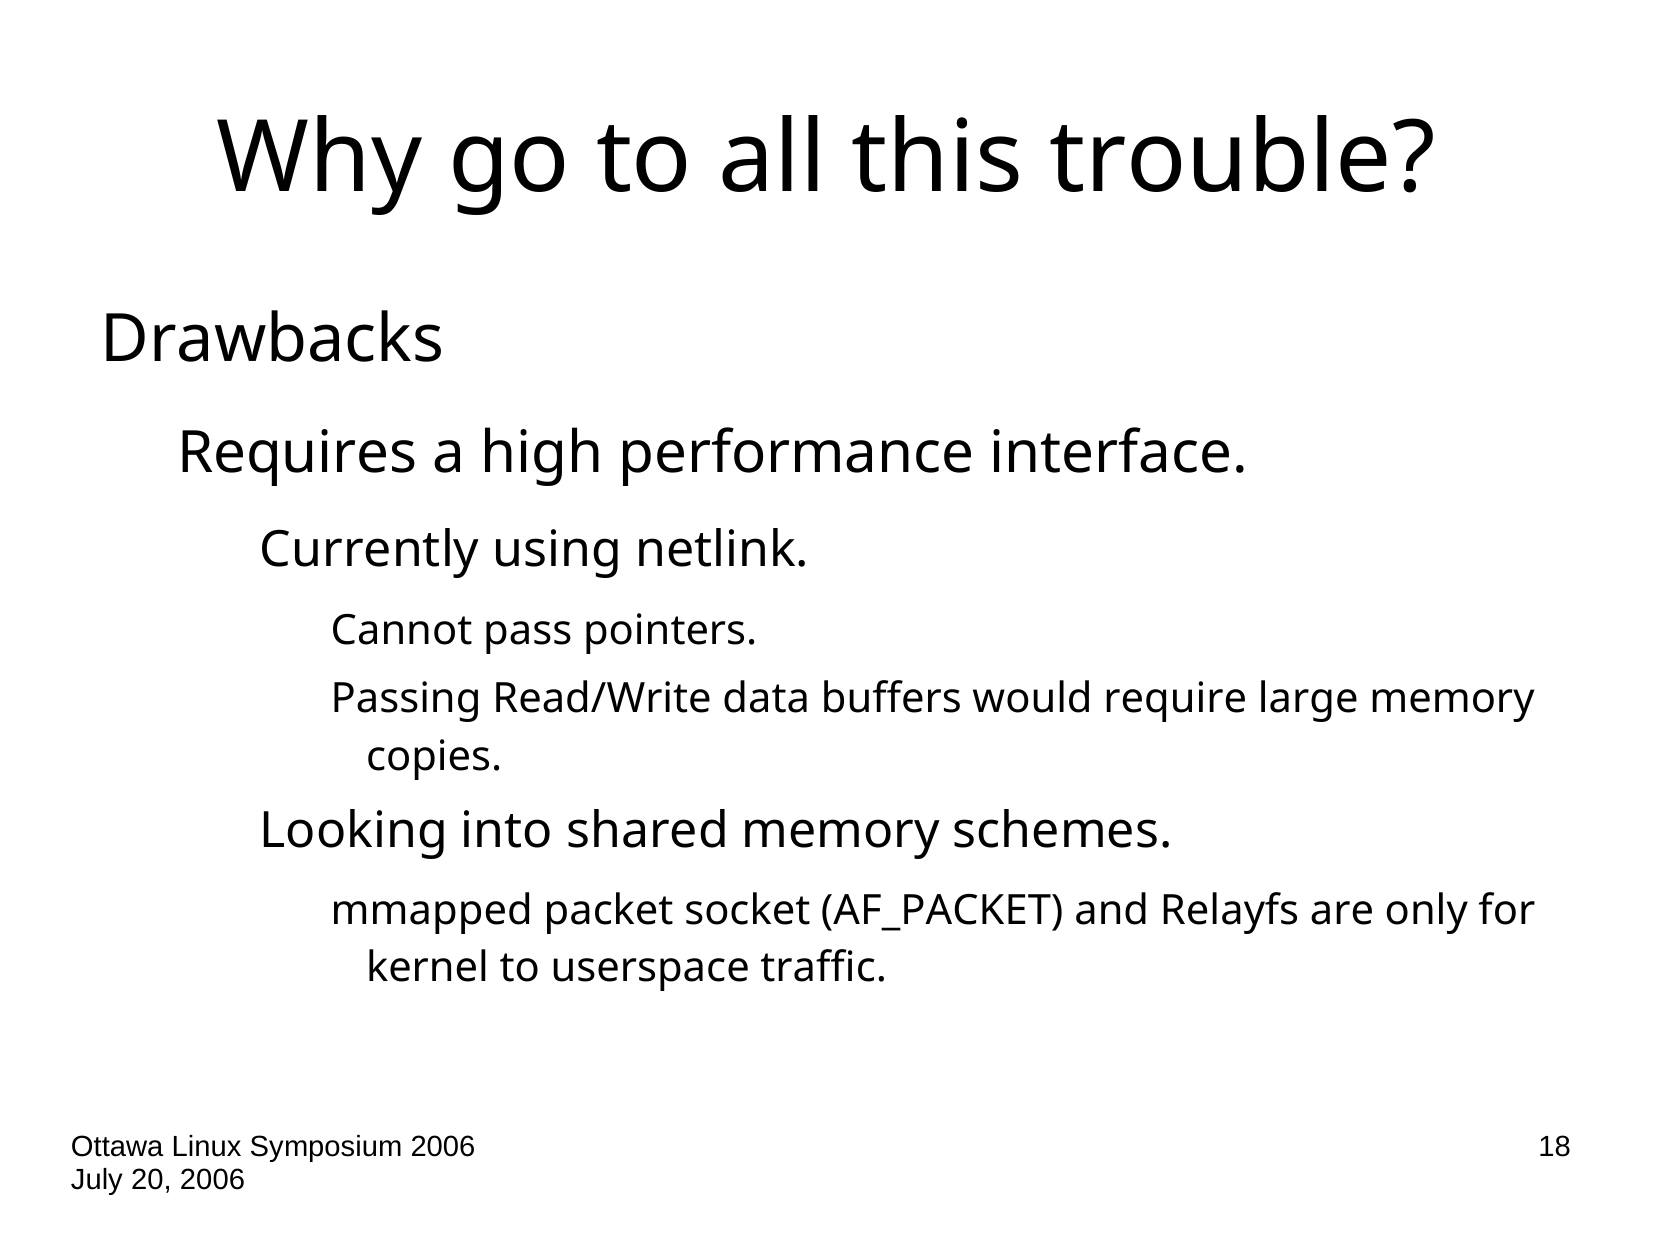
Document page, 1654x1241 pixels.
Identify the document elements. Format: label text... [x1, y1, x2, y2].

title Why go to all this trouble? [82, 49, 1571, 257]
list Drawbacks Requires a high performance interface. Currently using netlink. Cannot pass pointers. Passing Read/Write data buffers would require large memory copies. Looking into shared memory schemes. mmapped packet socket (AF_PACKET) and Relayfs are only for kernel to userspace traffic. [82, 290, 1571, 1109]
